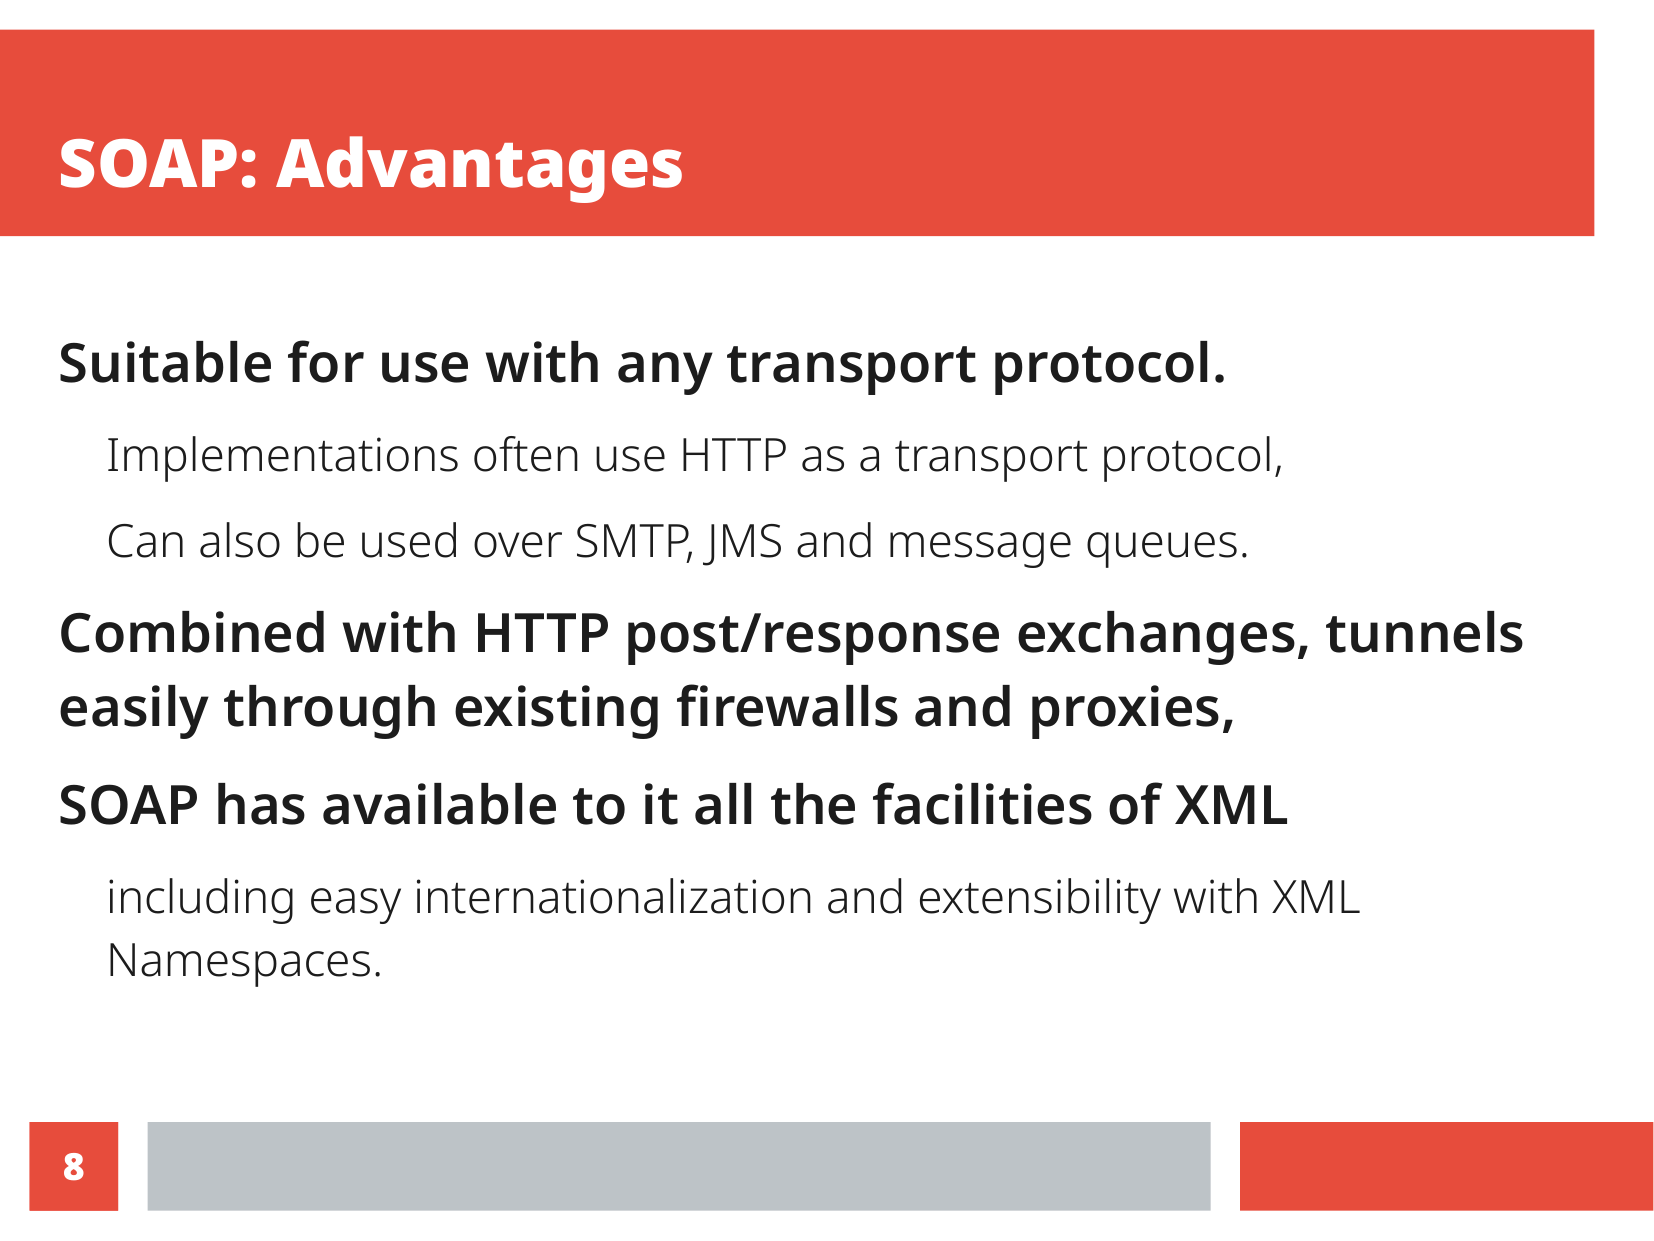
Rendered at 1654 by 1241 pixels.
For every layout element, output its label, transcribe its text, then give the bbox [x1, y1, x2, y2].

list Suitable for use with any transport protocol. Implementations often use HTTP as a transport protocol, Can also be used over SMTP, JMS and message queues. Combined with HTTP post/response exchanges, tunnels easily through existing firewalls and proxies, SOAP has available to it all the facilities of XML including easy internationalization and extensibility with XML Namespaces. [59, 324, 1565, 1093]
title SOAP: Advantages [59, 59, 1595, 207]
